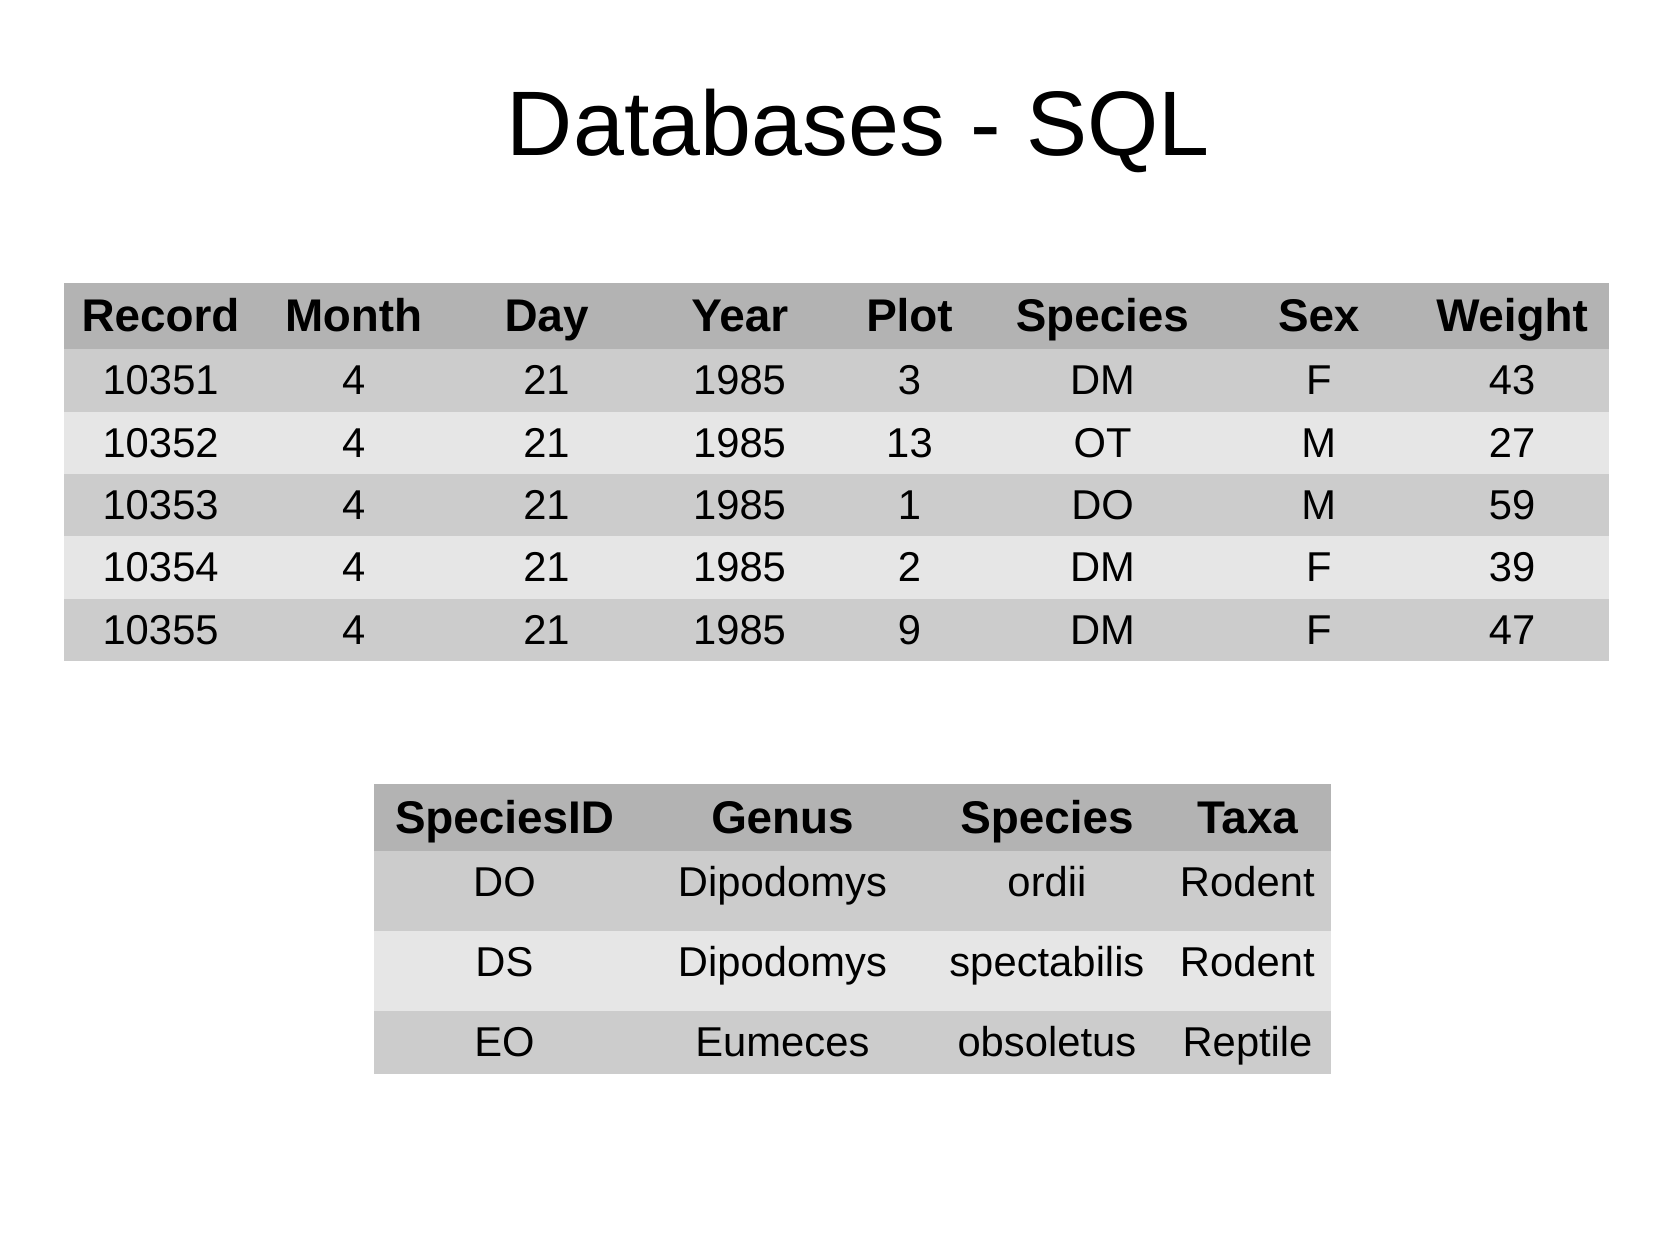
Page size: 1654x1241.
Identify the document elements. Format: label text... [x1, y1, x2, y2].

table_cell DO [374, 851, 635, 931]
table_cell 59 [1415, 474, 1609, 536]
table_header Plot [836, 283, 983, 349]
table_header Species [930, 784, 1164, 851]
table_cell Eumeces [635, 1011, 930, 1074]
table_cell Dipodomys [635, 931, 930, 1011]
table_cell 27 [1415, 412, 1609, 474]
table_cell 2 [836, 536, 983, 599]
table_cell 1 [836, 474, 983, 536]
table_header Year [643, 283, 836, 349]
table_cell ordii [930, 851, 1164, 931]
table_cell 21 [450, 412, 643, 474]
table_cell 10353 [64, 474, 257, 536]
table_cell 21 [450, 474, 643, 536]
table_cell 4 [257, 474, 450, 536]
table_header Taxa [1164, 784, 1331, 851]
table_cell 4 [257, 412, 450, 474]
table_header Weight [1415, 283, 1609, 349]
table_cell 4 [257, 536, 450, 599]
table_header Day [450, 283, 643, 349]
table_cell 1985 [643, 536, 836, 599]
table_cell 21 [450, 349, 643, 412]
table_cell 1985 [643, 349, 836, 412]
table_cell spectabilis [930, 931, 1164, 1011]
table_cell DS [374, 931, 635, 1011]
table_cell Rodent [1164, 931, 1331, 1011]
table_header Month [257, 283, 450, 349]
table_cell 21 [450, 599, 643, 661]
table_cell 10351 [64, 349, 257, 412]
table_header Record [64, 283, 257, 349]
table_cell DM [983, 536, 1222, 599]
table_cell 10355 [64, 599, 257, 661]
table_cell 13 [836, 412, 983, 474]
table_cell DM [983, 599, 1222, 661]
table_cell EO [374, 1011, 635, 1074]
table_cell 39 [1415, 536, 1609, 599]
table_cell F [1222, 349, 1415, 412]
table_header Species [983, 283, 1222, 349]
table_cell Reptile [1164, 1011, 1331, 1074]
table_cell OT [983, 412, 1222, 474]
table_cell DM [983, 349, 1222, 412]
table_cell 9 [836, 599, 983, 661]
table_cell M [1222, 412, 1415, 474]
table_cell Dipodomys [635, 851, 930, 931]
table_cell 1985 [643, 599, 836, 661]
table_cell 4 [257, 349, 450, 412]
table_cell 10354 [64, 536, 257, 599]
table_cell DO [983, 474, 1222, 536]
table_header Sex [1222, 283, 1415, 349]
table_cell M [1222, 474, 1415, 536]
table_header SpeciesID [374, 784, 635, 851]
table_header Genus [635, 784, 930, 851]
table_cell 3 [836, 349, 983, 412]
table_cell F [1222, 536, 1415, 599]
table_cell 43 [1415, 349, 1609, 412]
table_cell 1985 [643, 474, 836, 536]
table_cell Rodent [1164, 851, 1331, 931]
table_cell F [1222, 599, 1415, 661]
table_cell 10352 [64, 412, 257, 474]
table_cell obsoletus [930, 1011, 1164, 1074]
table_cell 4 [257, 599, 450, 661]
table_cell 21 [450, 536, 643, 599]
table_cell 1985 [643, 412, 836, 474]
text_box Databases - SQL [303, 65, 1414, 184]
table_cell 47 [1415, 599, 1609, 661]
